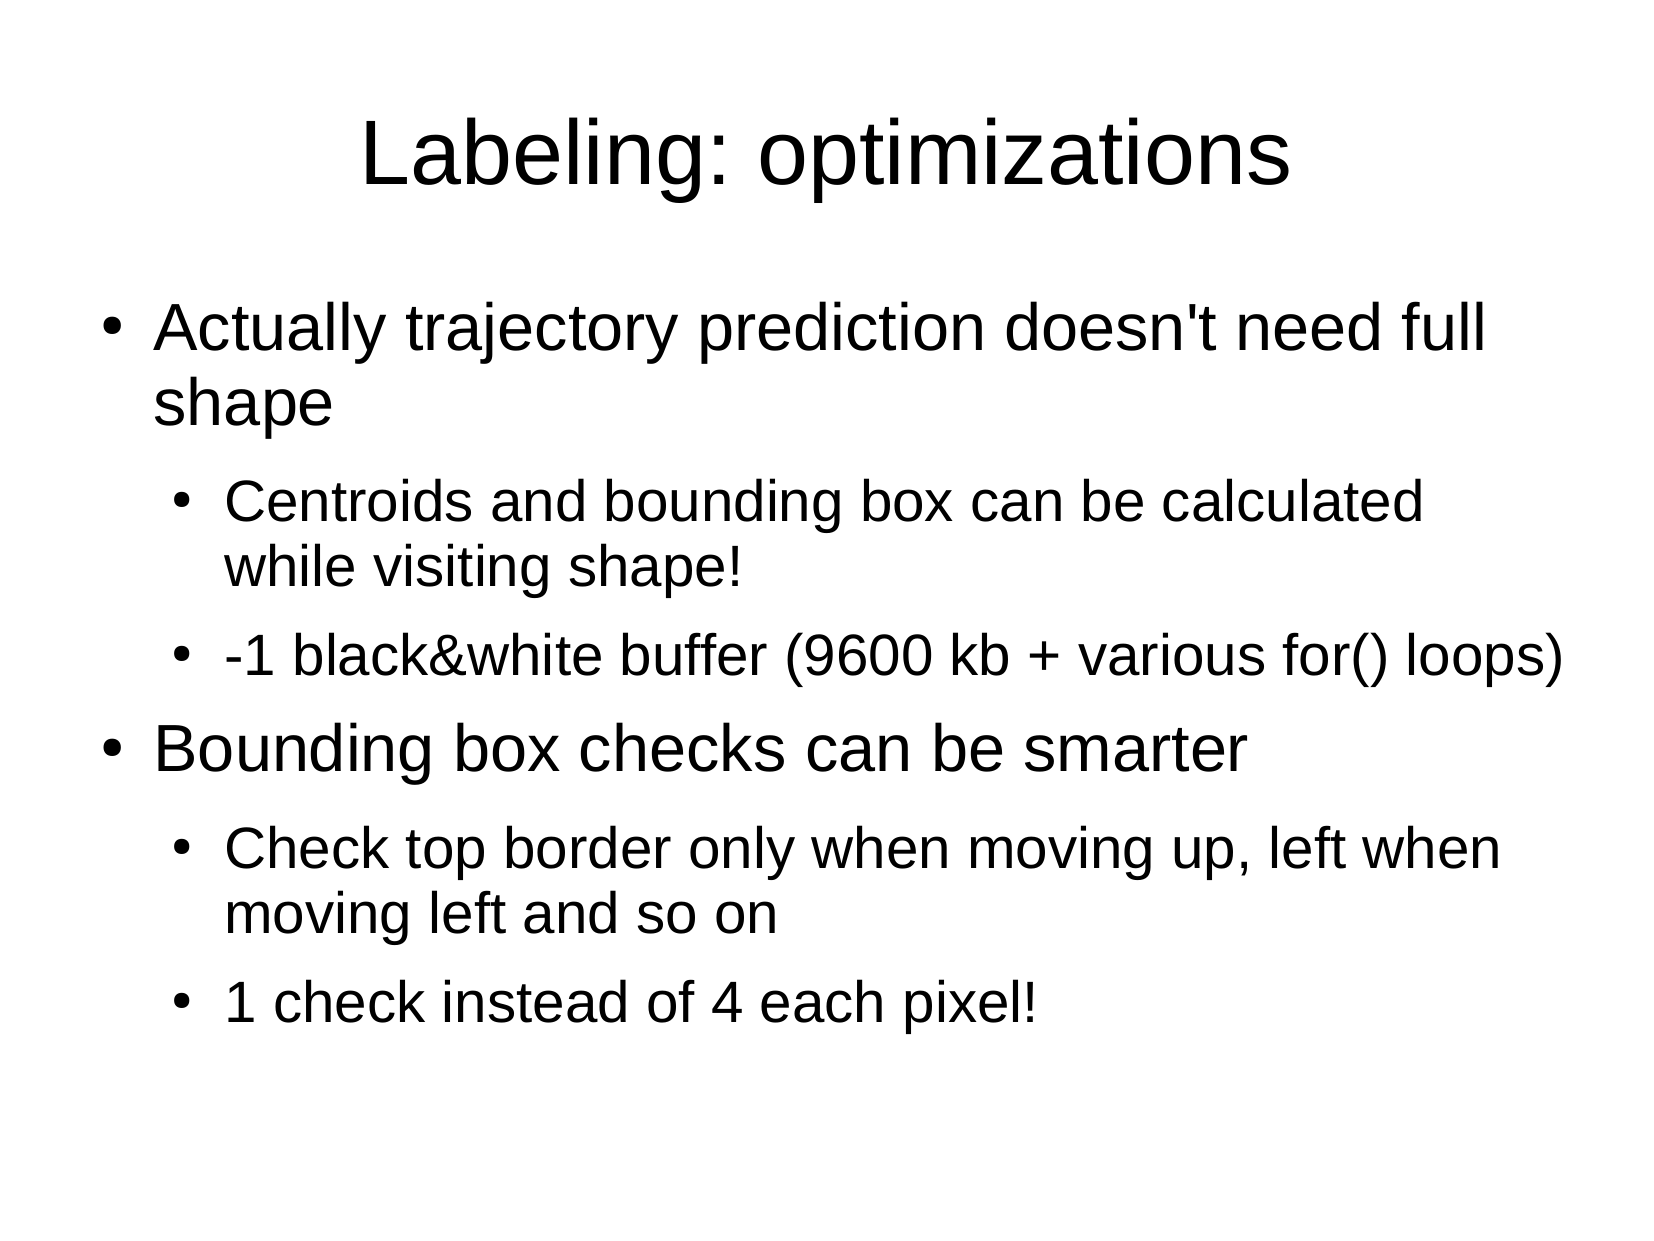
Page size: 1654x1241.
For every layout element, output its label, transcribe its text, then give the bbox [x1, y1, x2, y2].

title Labeling: optimizations [82, 49, 1571, 257]
list Actually trajectory prediction doesn't need full shape Centroids and bounding box can be calculated while visiting shape! -1 black&white buffer (9600 kb + various for() loops) Bounding box checks can be smarter Check top border only when moving up, left when moving left and so on 1 check instead of 4 each pixel! [82, 290, 1571, 1109]
